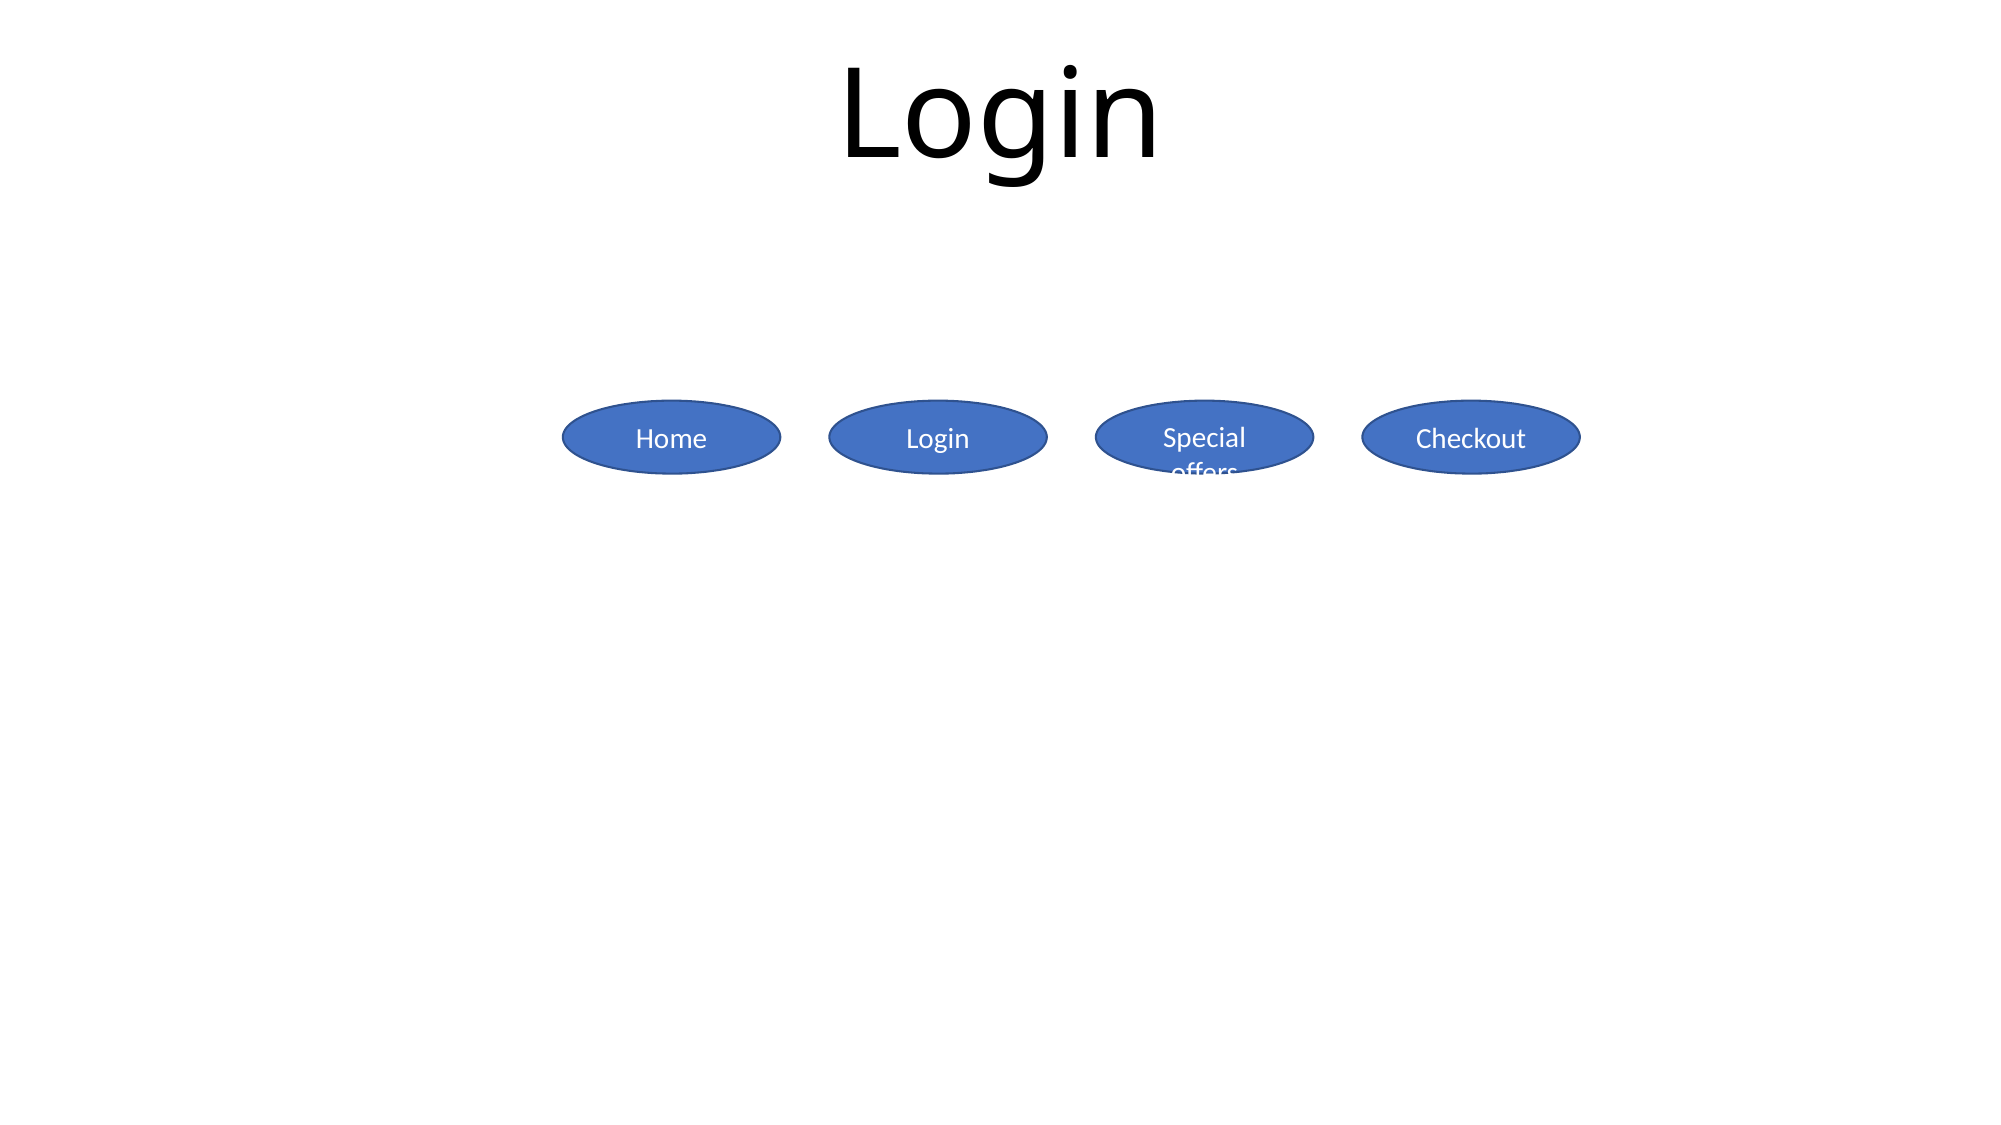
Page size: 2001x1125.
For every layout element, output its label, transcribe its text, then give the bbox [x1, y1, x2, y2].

text_box Home [562, 400, 781, 474]
text_box Login [829, 400, 1047, 474]
title Login [249, 0, 1750, 192]
text_box Special offers [1095, 400, 1314, 474]
text_box Checkout [1362, 400, 1580, 474]
